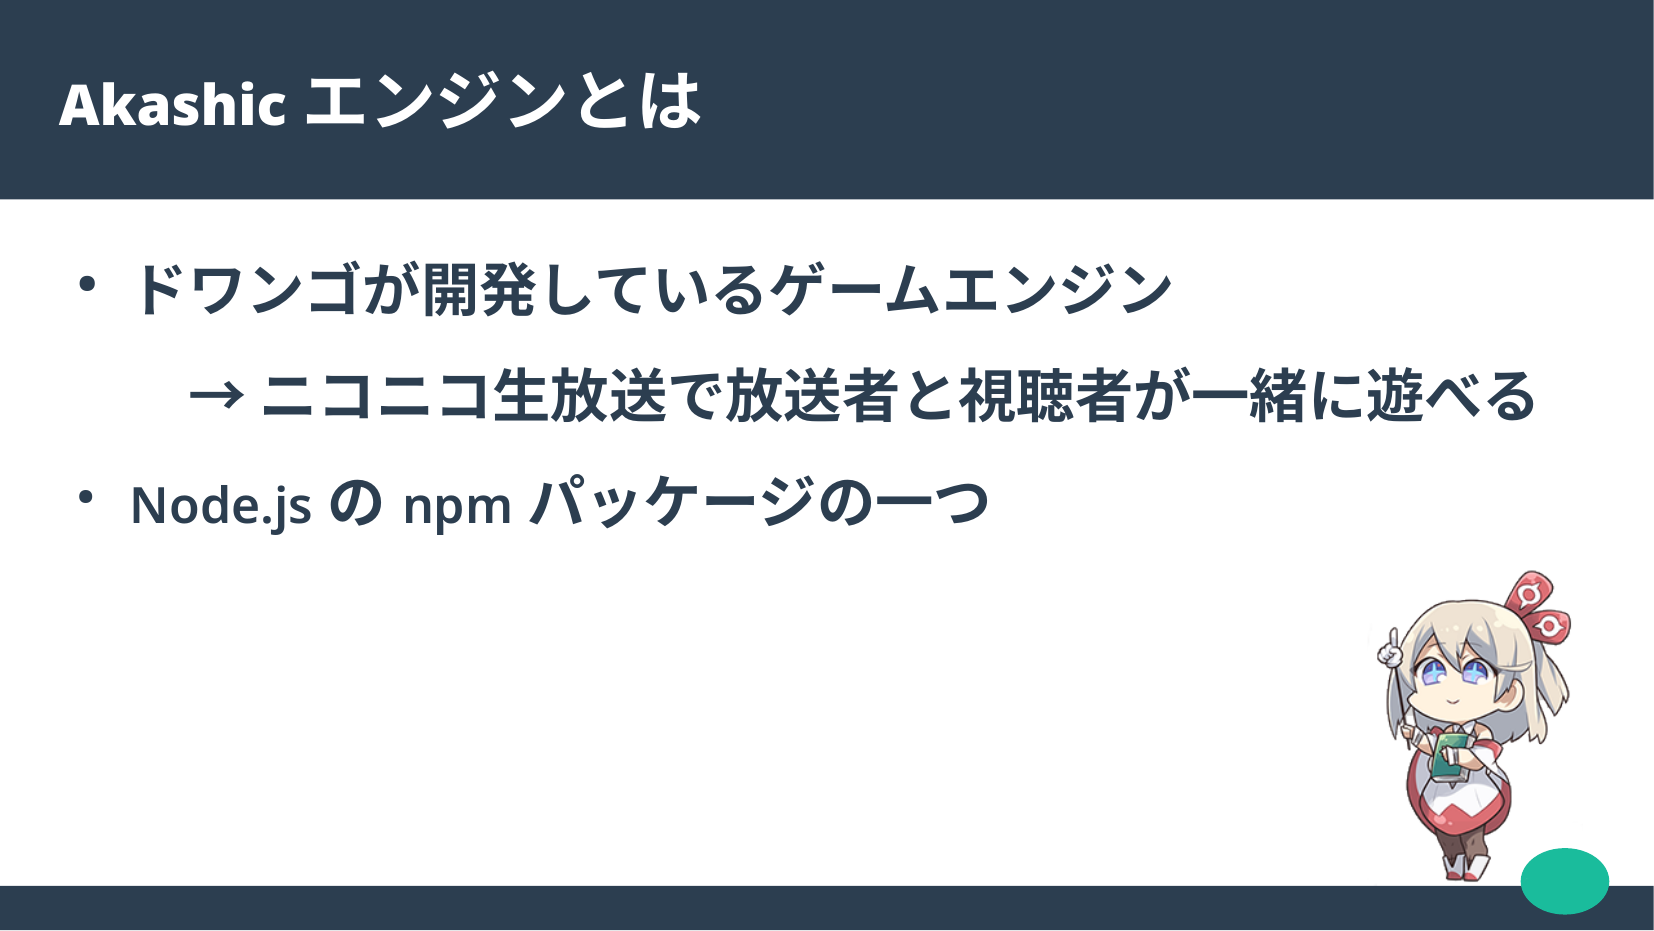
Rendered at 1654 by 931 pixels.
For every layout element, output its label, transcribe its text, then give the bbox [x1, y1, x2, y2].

title Akashicエンジンとは [59, 37, 1595, 155]
picture [1367, 555, 1583, 886]
list ドワンゴが開発しているゲームエンジン → ニコニコ生放送で放送者と視聴者が一緒に遊べる Node.jsのnpmパッケージの一つ [59, 243, 1595, 864]
